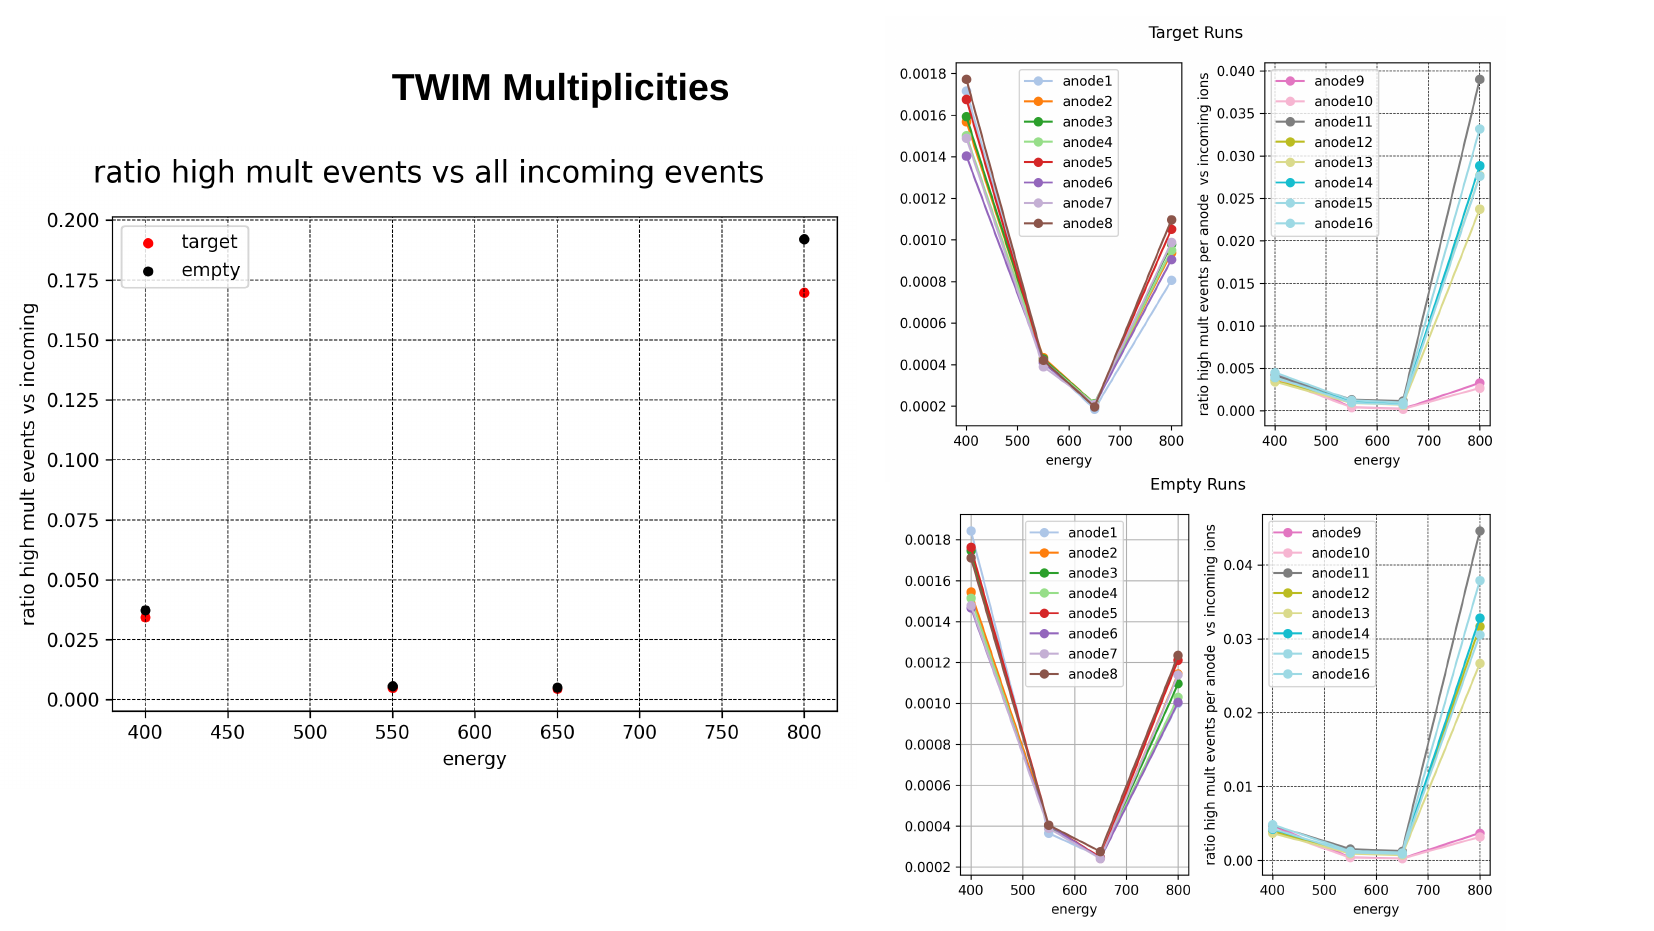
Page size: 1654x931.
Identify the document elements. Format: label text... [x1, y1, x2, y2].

text_box TWIM Multiplicities [88, 59, 885, 116]
picture [885, 16, 1506, 931]
picture [0, 146, 857, 789]
